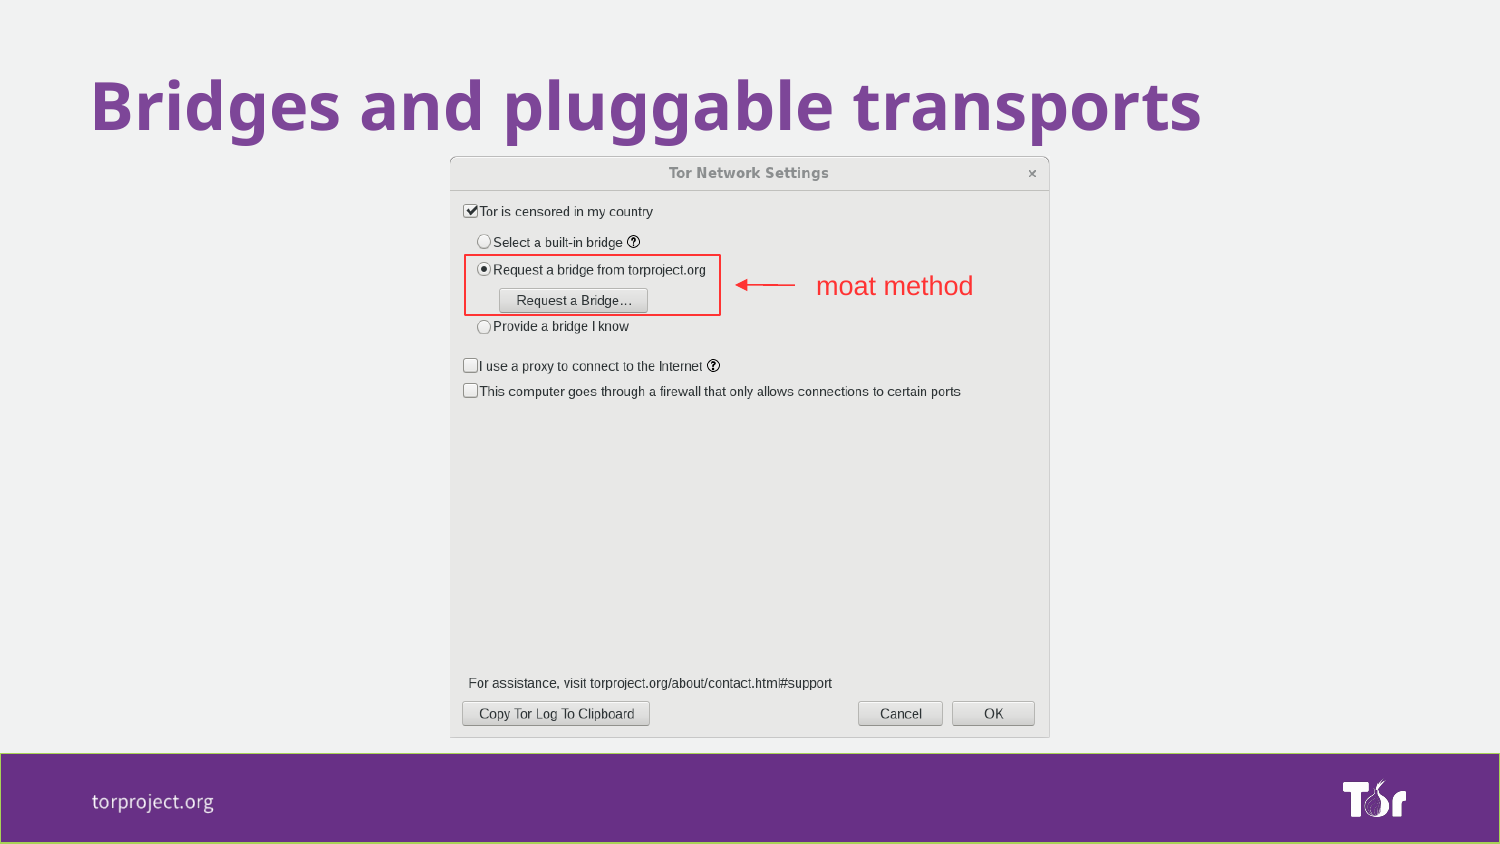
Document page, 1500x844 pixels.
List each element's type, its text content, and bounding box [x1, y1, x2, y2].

picture [1343, 778, 1406, 817]
picture [450, 156, 1050, 738]
picture [75, 780, 604, 821]
text_box Bridges and pluggable transports [75, 33, 1425, 174]
text_box moat method [801, 261, 989, 307]
